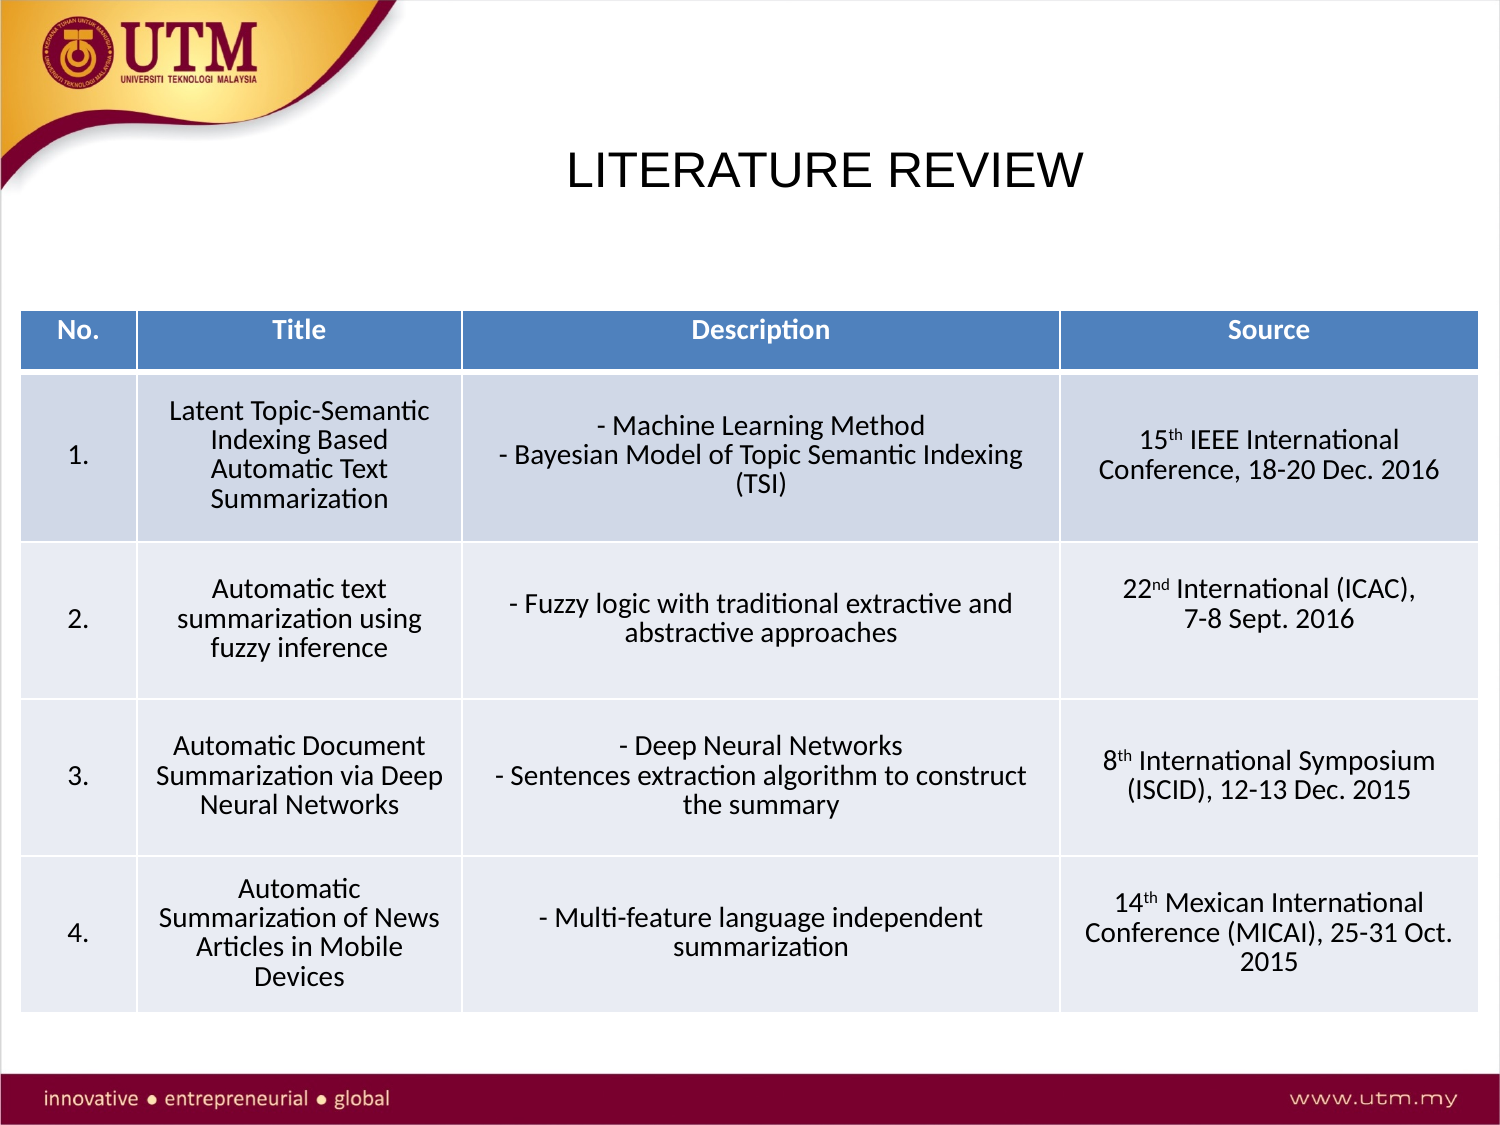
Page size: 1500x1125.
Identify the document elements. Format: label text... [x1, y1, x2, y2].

table_header Title [138, 311, 461, 369]
table_header No. [21, 311, 136, 369]
table_cell 3. [21, 700, 136, 855]
picture [0, 0, 1500, 1125]
text_box LITERATURE REVIEW [540, 135, 1111, 211]
table_cell 14th Mexican International Conference (MICAI), 25-31 Oct. 2015 [1061, 857, 1478, 1012]
table_cell - Multi-feature language independent summarization [463, 857, 1059, 1012]
table_header Source [1061, 311, 1478, 369]
table_cell 8th International Symposium (ISCID), 12-13 Dec. 2015 [1061, 700, 1478, 855]
table_cell Automatic Document Summarization via Deep Neural Networks [138, 700, 461, 855]
table_cell 1. [21, 375, 136, 541]
table_cell 15th IEEE International Conference, 18-20 Dec. 2016 [1061, 375, 1478, 541]
table_cell - Fuzzy logic with traditional extractive and abstractive approaches [463, 543, 1059, 698]
table_cell Automatic text summarization using fuzzy inference [138, 543, 461, 698]
table_cell 22nd International (ICAC), 7-8 Sept. 2016 [1061, 543, 1478, 698]
table_cell - Deep Neural Networks - Sentences extraction algorithm to construct the summary [463, 700, 1059, 855]
table_cell 4. [21, 857, 136, 1012]
table_header Description [463, 311, 1059, 369]
table_cell Automatic Summarization of News Articles in Mobile Devices [138, 857, 461, 1012]
table_cell 2. [21, 543, 136, 698]
table_cell Latent Topic-Semantic Indexing Based Automatic Text Summarization [138, 375, 461, 541]
table_cell - Machine Learning Method - Bayesian Model of Topic Semantic Indexing (TSI) [463, 375, 1059, 541]
